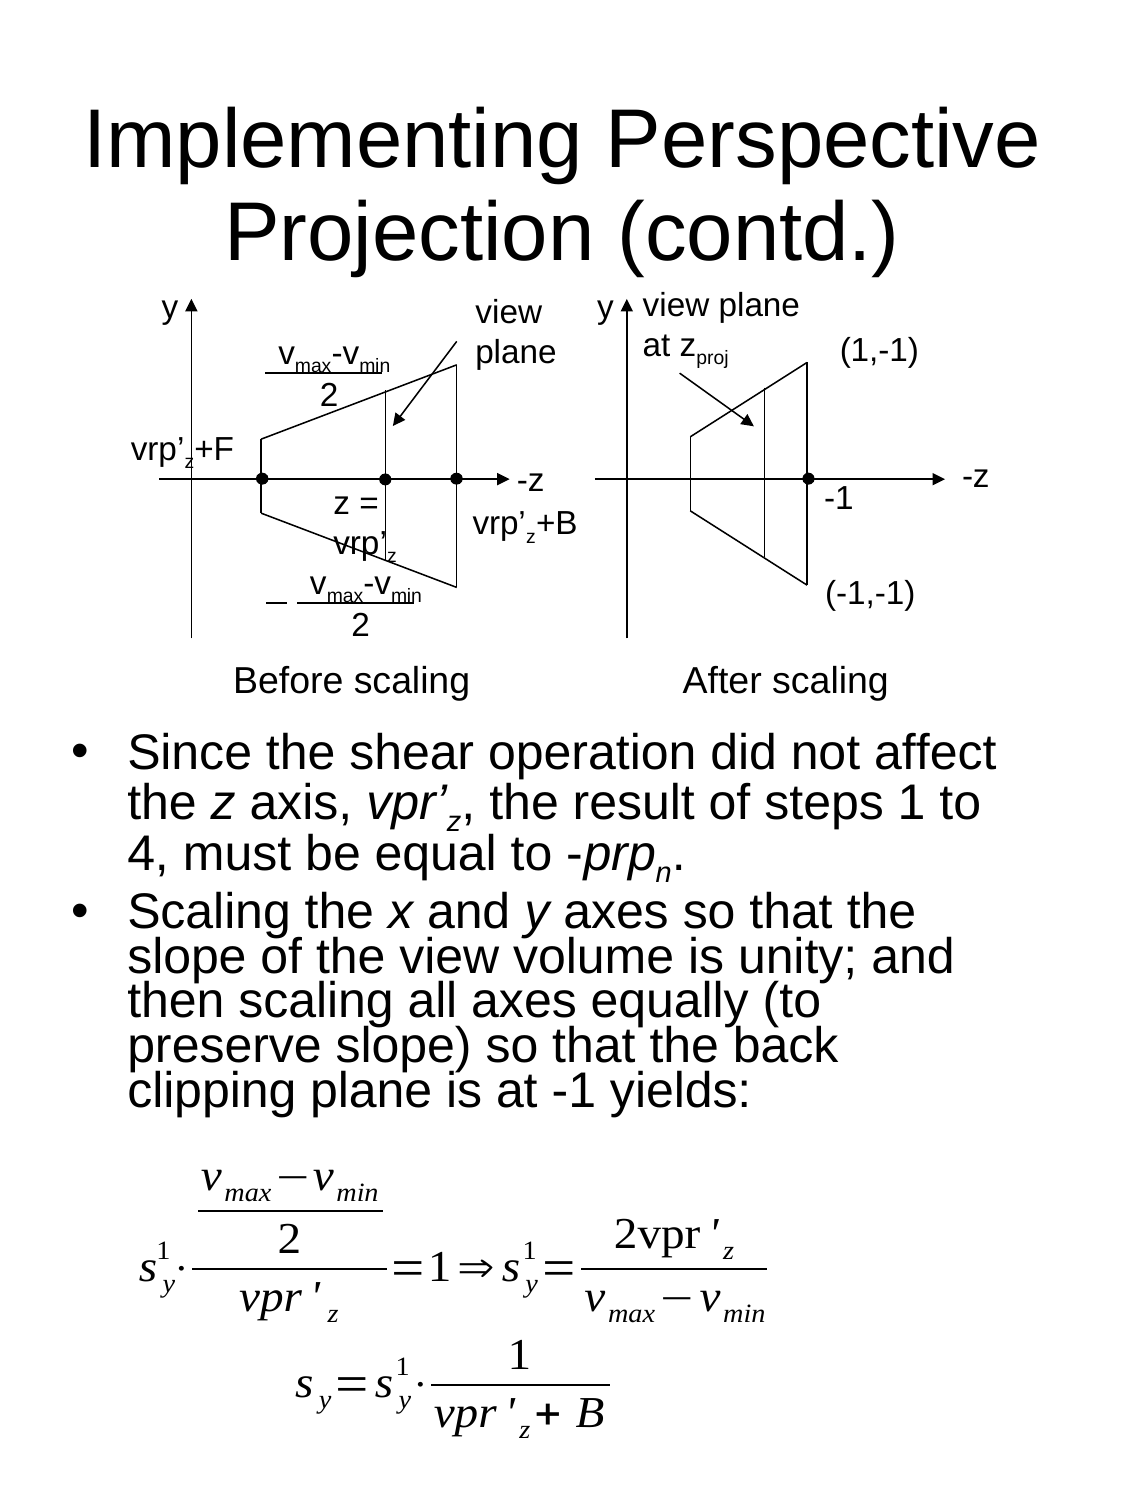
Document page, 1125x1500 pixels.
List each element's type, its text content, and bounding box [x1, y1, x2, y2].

text_box -z [947, 446, 1005, 502]
text_box 2 [336, 595, 385, 651]
text_box 2 [304, 365, 354, 422]
text_box [256, 473, 268, 484]
text_box Before scaling [218, 648, 486, 710]
text_box -z [502, 450, 560, 493]
title Implementing Perspective Projection (contd.) [56, 60, 1069, 311]
text_box -1 [809, 468, 869, 524]
text_box vmax-vmin [295, 553, 438, 615]
text_box vrp’z+B [457, 493, 593, 555]
text_box After scaling [667, 648, 904, 710]
text_box y [146, 277, 194, 333]
text_box vrp’z+F [116, 419, 250, 481]
list Since the shear operation did not affect the z axis, vpr’z, the result of steps 1 to 4, must be equal to -prpn. Scaling the x and y axes so that the slope of the view volume is unity; and then scaling all axes equally (to preserve slope) so that the back clipping plane is at -1 yields: [56, 726, 1024, 1140]
text_box [803, 473, 809, 484]
text_box vmax-vmin [263, 323, 406, 385]
text_box y [582, 277, 627, 333]
text_box view plane at zproj [627, 275, 827, 377]
text_box z = vrp’z [318, 473, 467, 575]
chart [124, 1151, 781, 1445]
text_box view plane [460, 282, 579, 378]
text_box (1,-1) [827, 320, 935, 376]
text_box (-1,-1) [810, 563, 931, 620]
